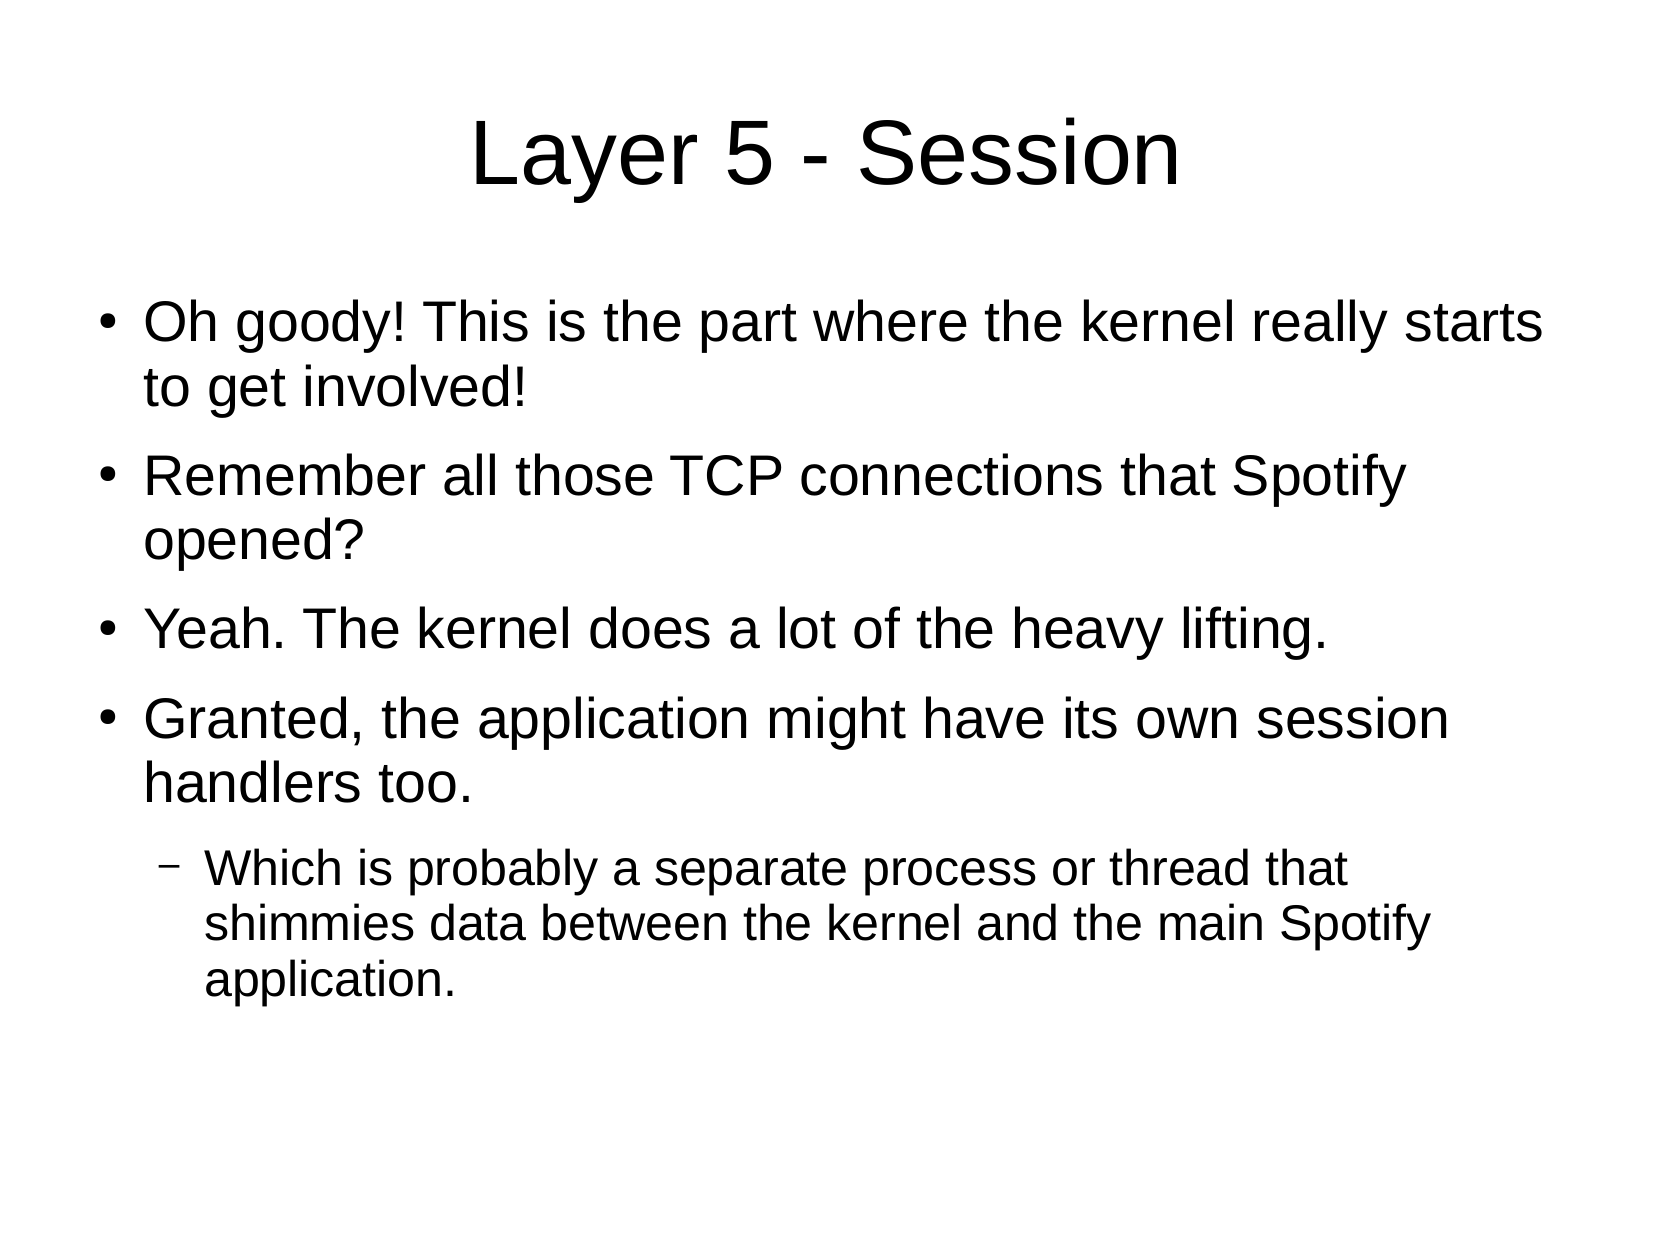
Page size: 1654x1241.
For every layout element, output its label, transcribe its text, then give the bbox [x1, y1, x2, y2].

list Oh goody! This is the part where the kernel really starts to get involved! Remember all those TCP connections that Spotify opened? Yeah. The kernel does a lot of the heavy lifting. Granted, the application might have its own session handlers too. Which is probably a separate process or thread that shimmies data between the kernel and the main Spotify application. [82, 290, 1571, 1010]
title Layer 5 - Session [82, 49, 1571, 257]
